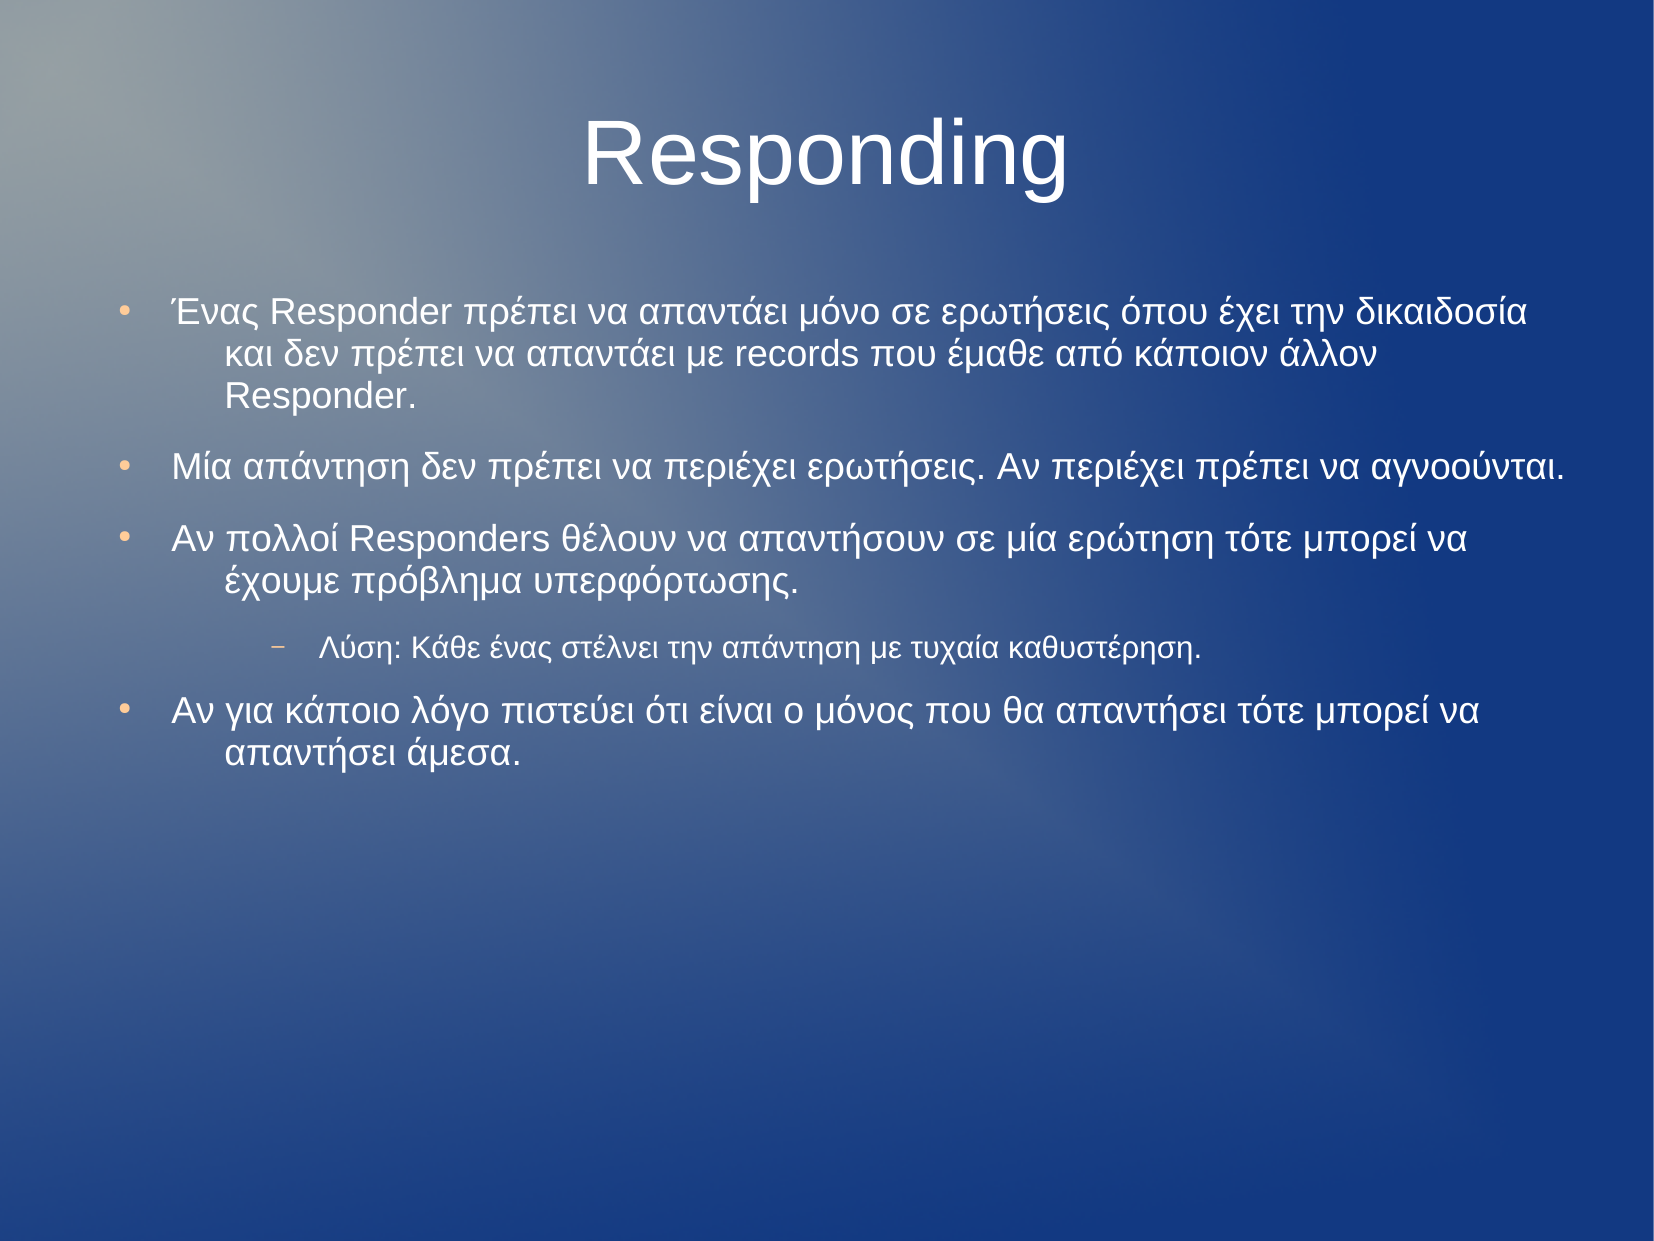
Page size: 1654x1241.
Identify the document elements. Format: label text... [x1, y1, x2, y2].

picture [0, 0, 1654, 1241]
title Responding [82, 49, 1571, 257]
list Ένας Responder πρέπει να απαντάει μόνο σε ερωτήσεις όπου έχει την δικαιδοσία και δεν πρέπει να απαντάει με records που έμαθε από κάποιον άλλον Responder. Μία απάντηση δεν πρέπει να περιέχει ερωτήσεις. Αν περιέχει πρέπει να αγνοούνται. Αν πολλοί Responders θέλουν να απαντήσουν σε μία ερώτηση τότε μπορεί να έχουμε πρόβλημα υπερφόρτωσης. Λύση: Κάθε ένας στέλνει την απάντηση με τυχαία καθυστέρηση. Αν για κάποιο λόγο πιστεύει ότι είναι ο μόνος που θα απαντήσει τότε μπορεί να απαντήσει άμεσα. [82, 290, 1571, 1109]
